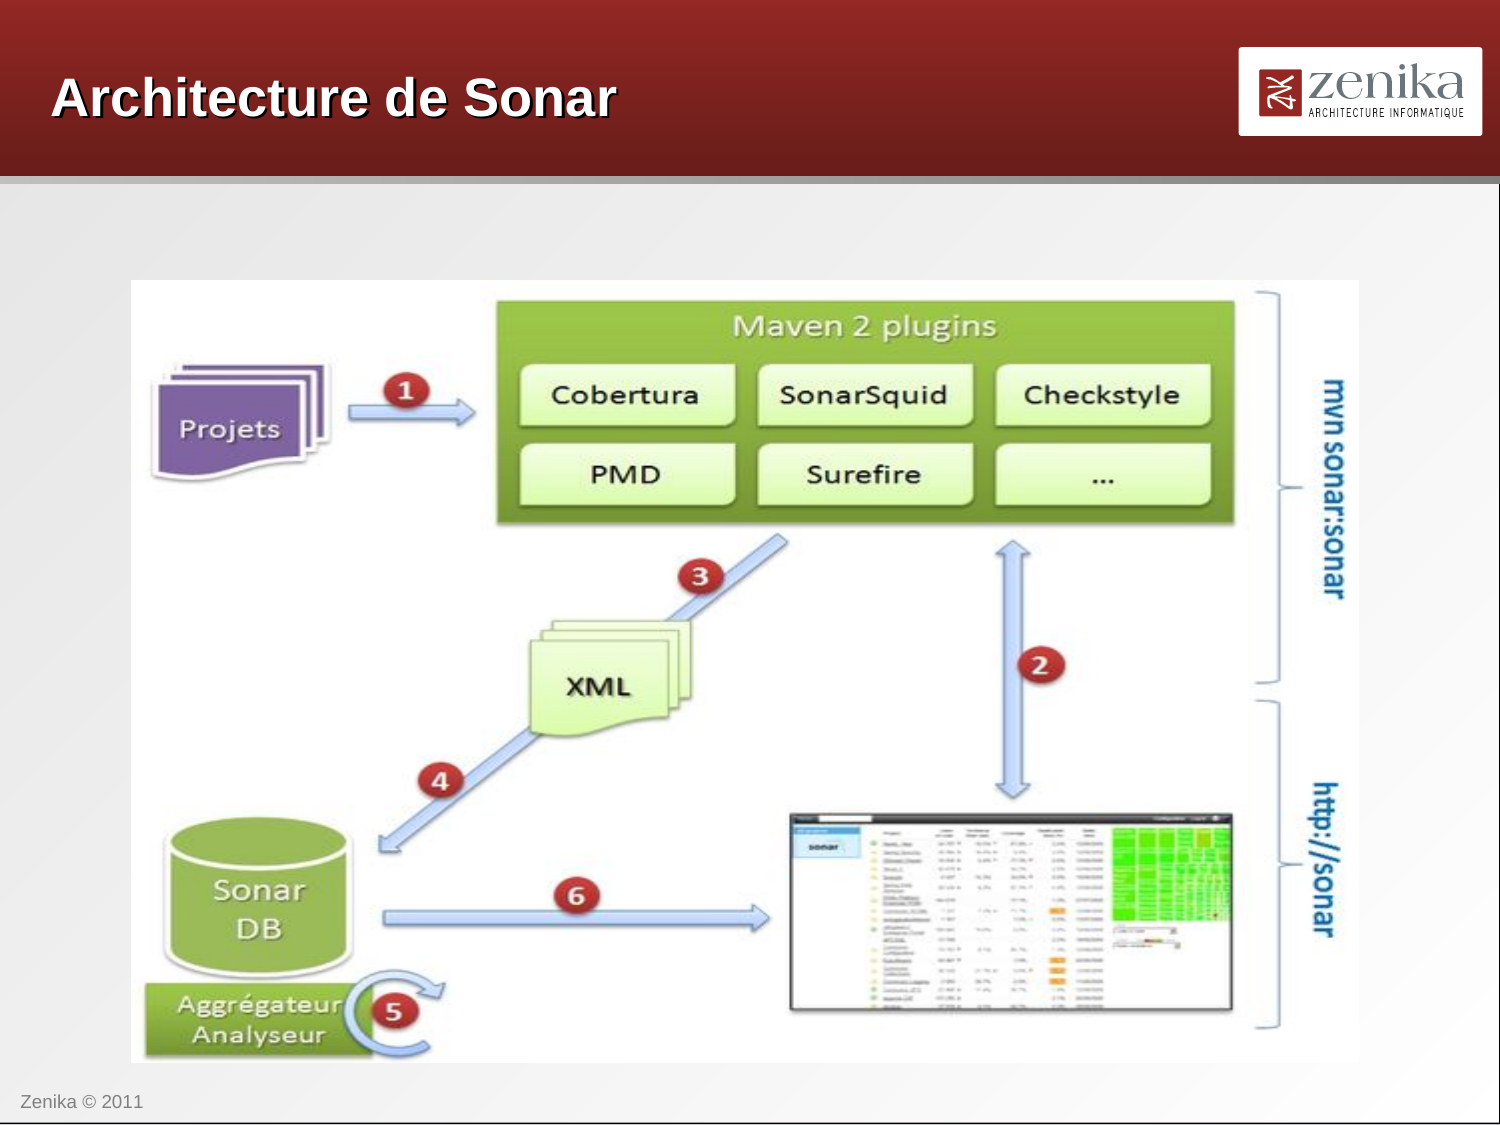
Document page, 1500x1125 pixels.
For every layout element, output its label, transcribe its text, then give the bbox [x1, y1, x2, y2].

picture [1257, 58, 1464, 125]
picture [131, 280, 1359, 1063]
title Architecture de Sonar [50, 22, 1206, 172]
